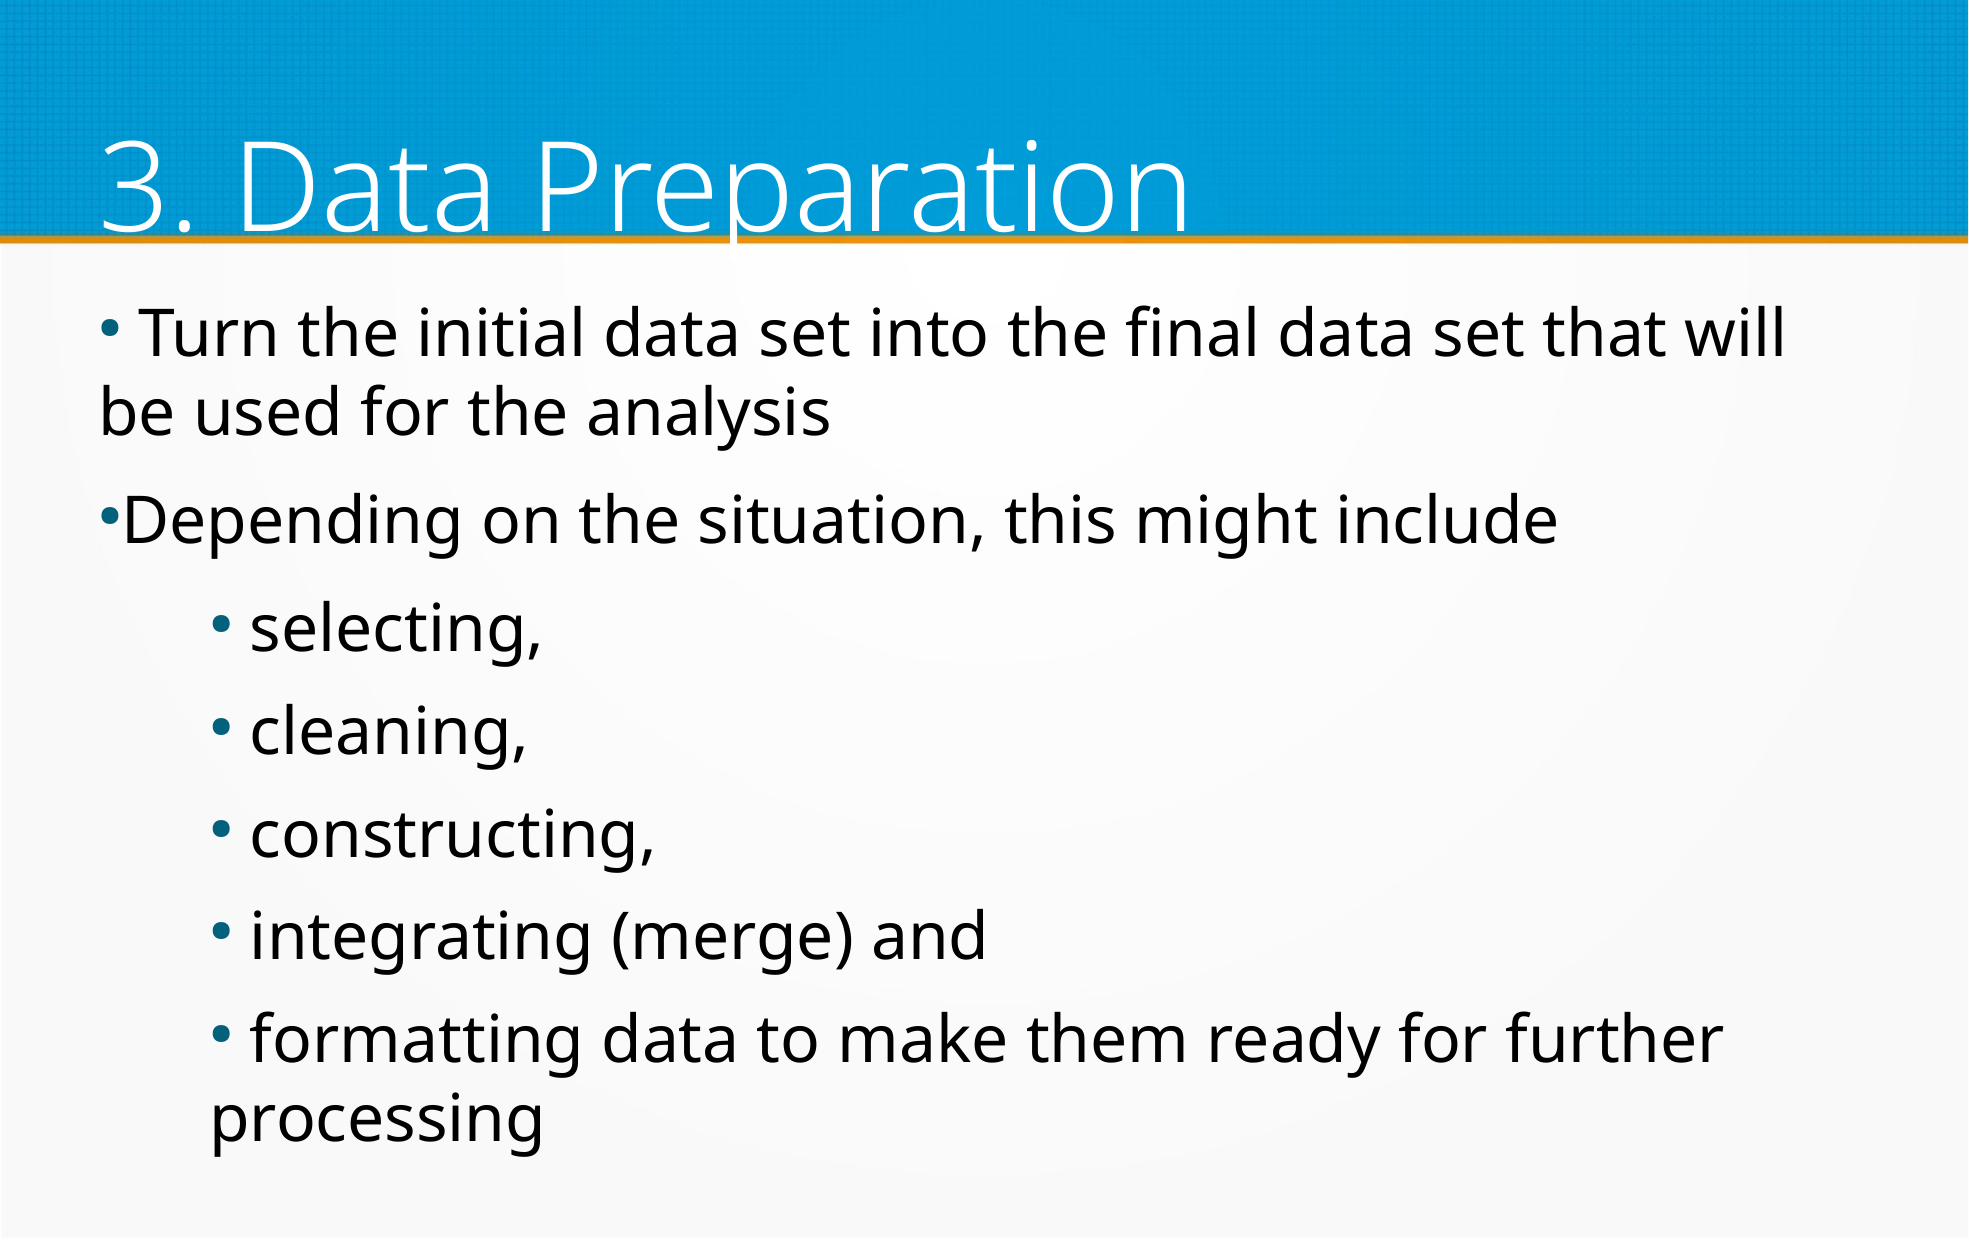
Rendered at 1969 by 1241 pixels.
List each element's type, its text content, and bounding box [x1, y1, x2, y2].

title 3. Data Preparation [98, 49, 1870, 257]
list Turn the initial data set into the final data set that will be used for the analysis Depending on the situation, this might include selecting, cleaning, constructing, integrating (merge) and formatting data to make them ready for further processing [98, 290, 1870, 1156]
picture [0, 233, 1969, 1241]
